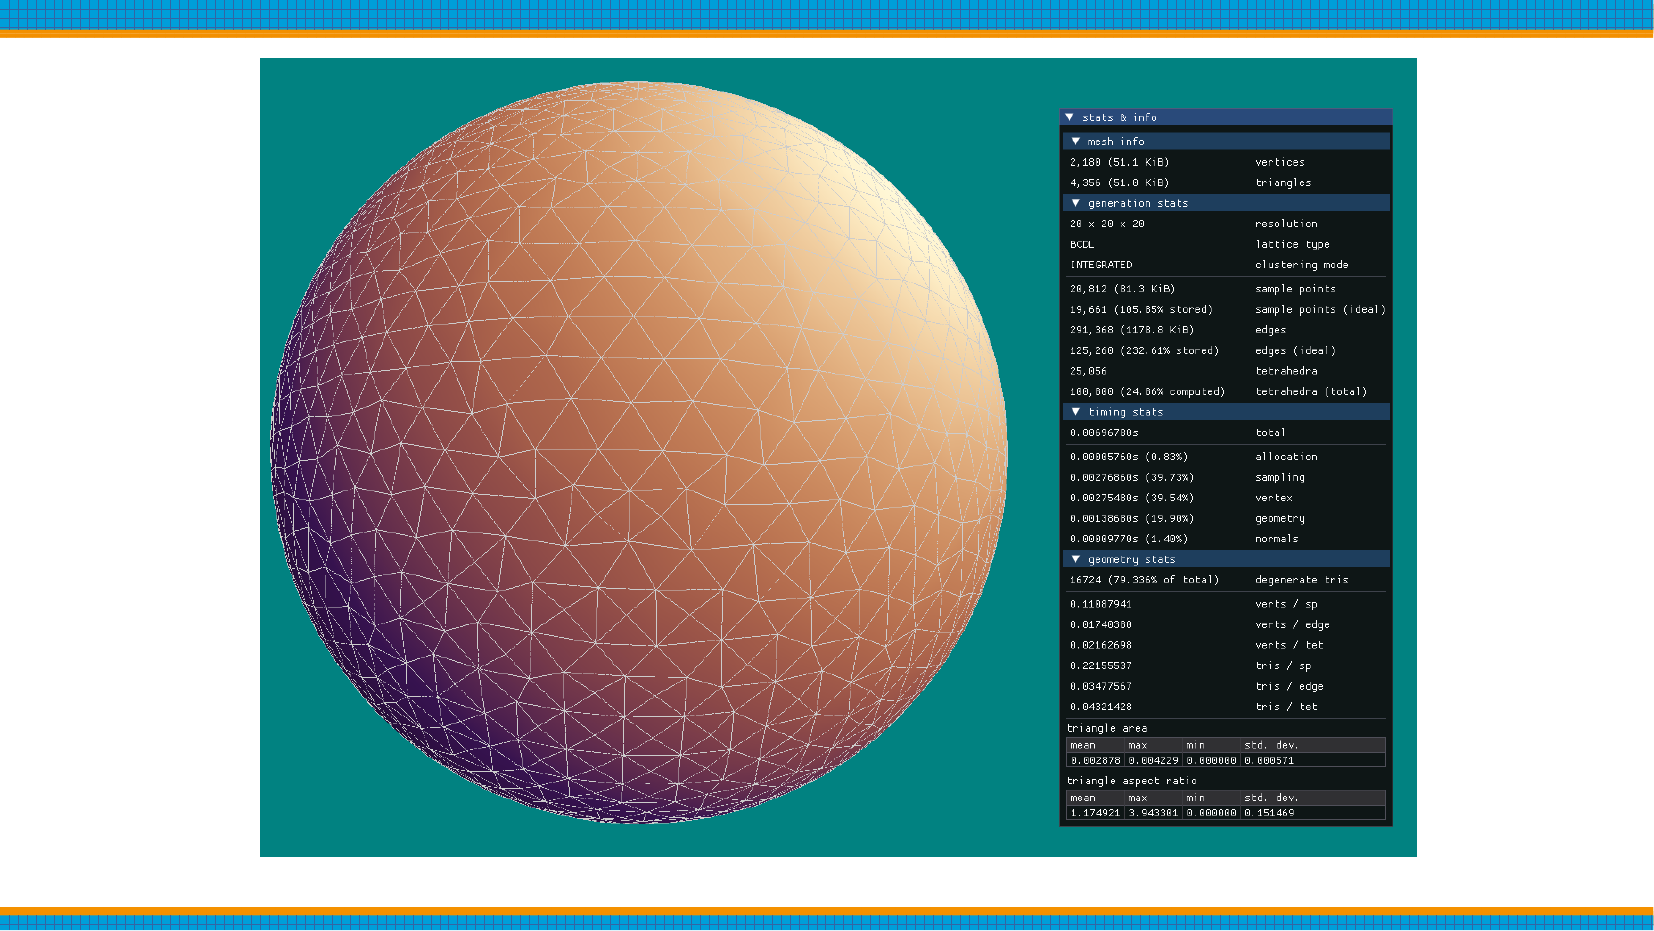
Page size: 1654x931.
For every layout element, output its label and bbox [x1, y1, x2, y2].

picture [260, 58, 1417, 857]
